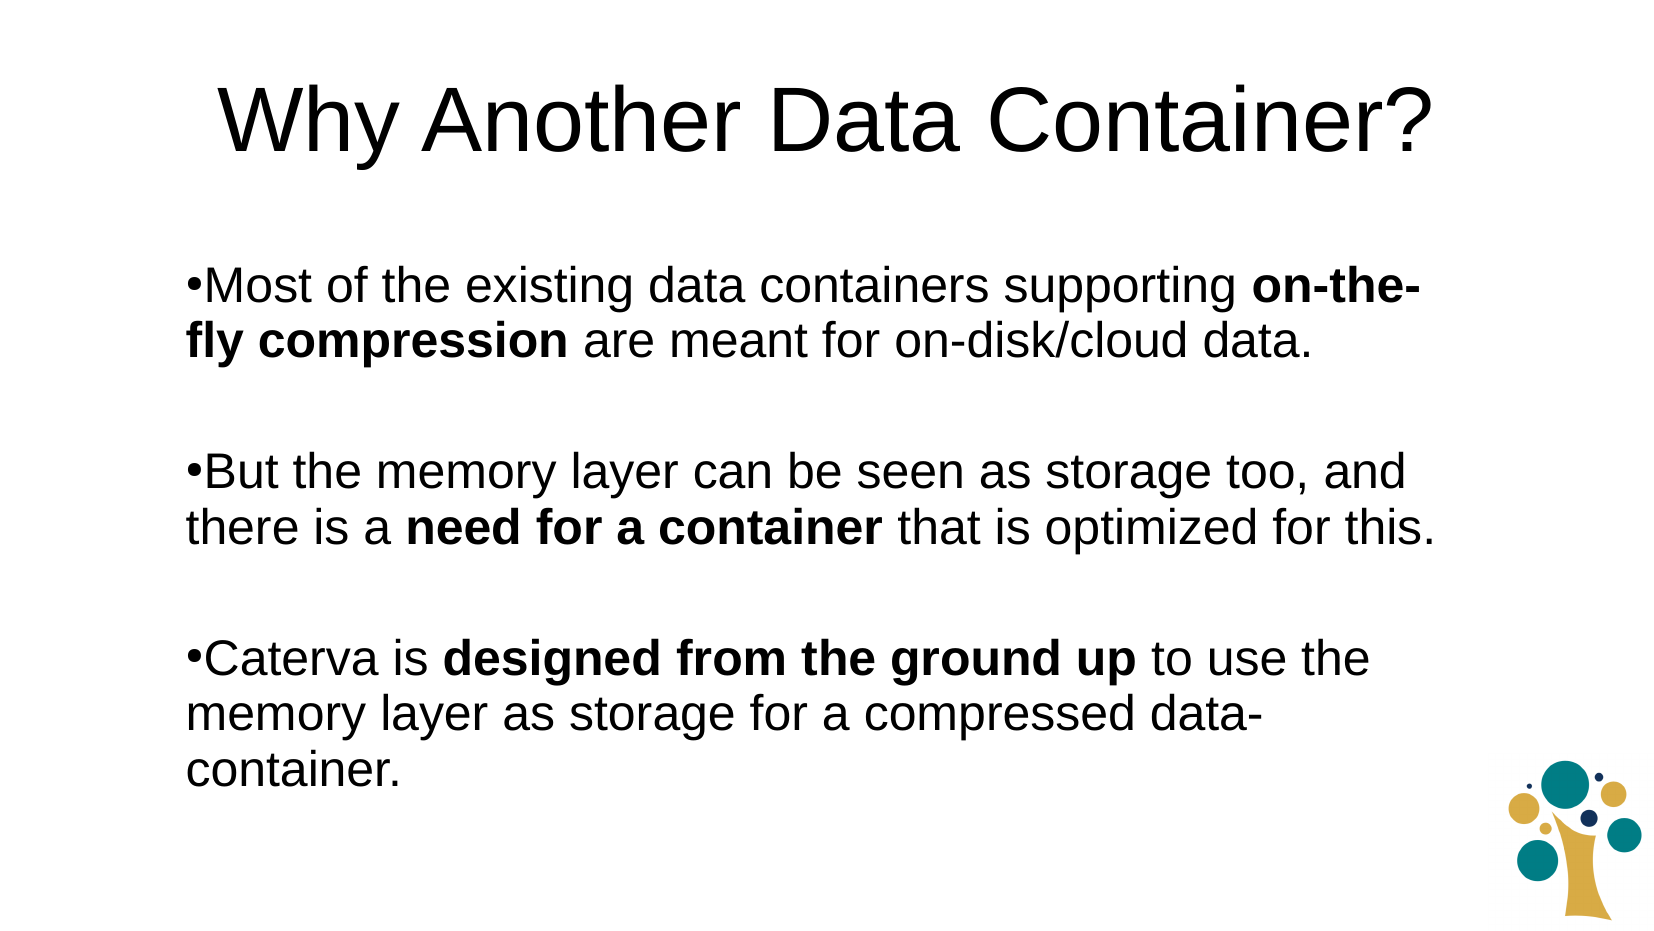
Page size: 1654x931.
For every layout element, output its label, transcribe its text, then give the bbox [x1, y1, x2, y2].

title Why Another Data Container? [82, 37, 1571, 193]
text_box Most of the existing data containers supporting on-the-fly compression are meant for on-disk/cloud data. But the memory layer can be seen as storage too, and there is a need for a container that is optimized for this. Caterva is designed from the ground up to use the memory layer as storage for a compressed data-container. [177, 227, 1489, 827]
picture [1488, 753, 1654, 931]
